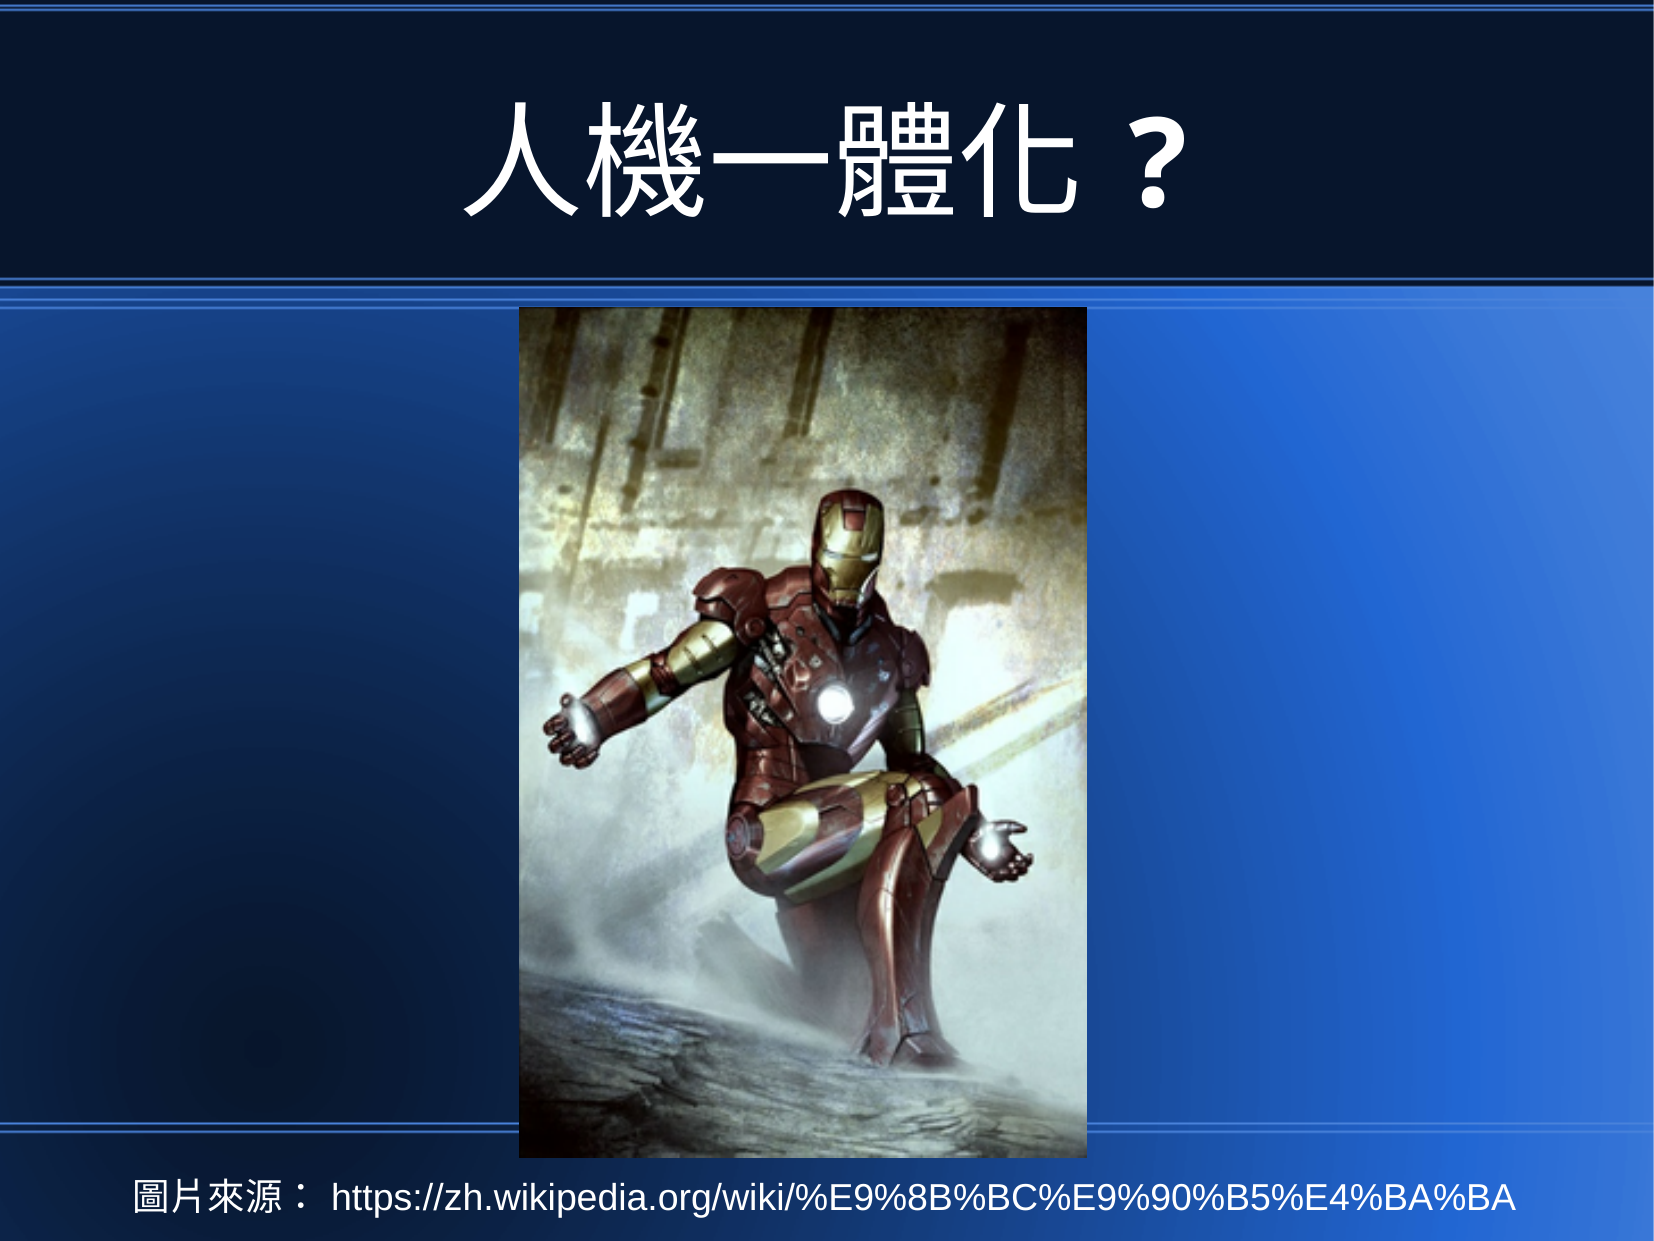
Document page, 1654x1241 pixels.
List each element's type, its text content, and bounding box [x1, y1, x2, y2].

title 人機一體化? [82, 49, 1571, 257]
picture [0, 0, 1654, 1241]
text_box 圖片來源：https://zh.wikipedia.org/wiki/%E9%8B%BC%E9%90%B5%E4%BA%BA [118, 1159, 1595, 1241]
